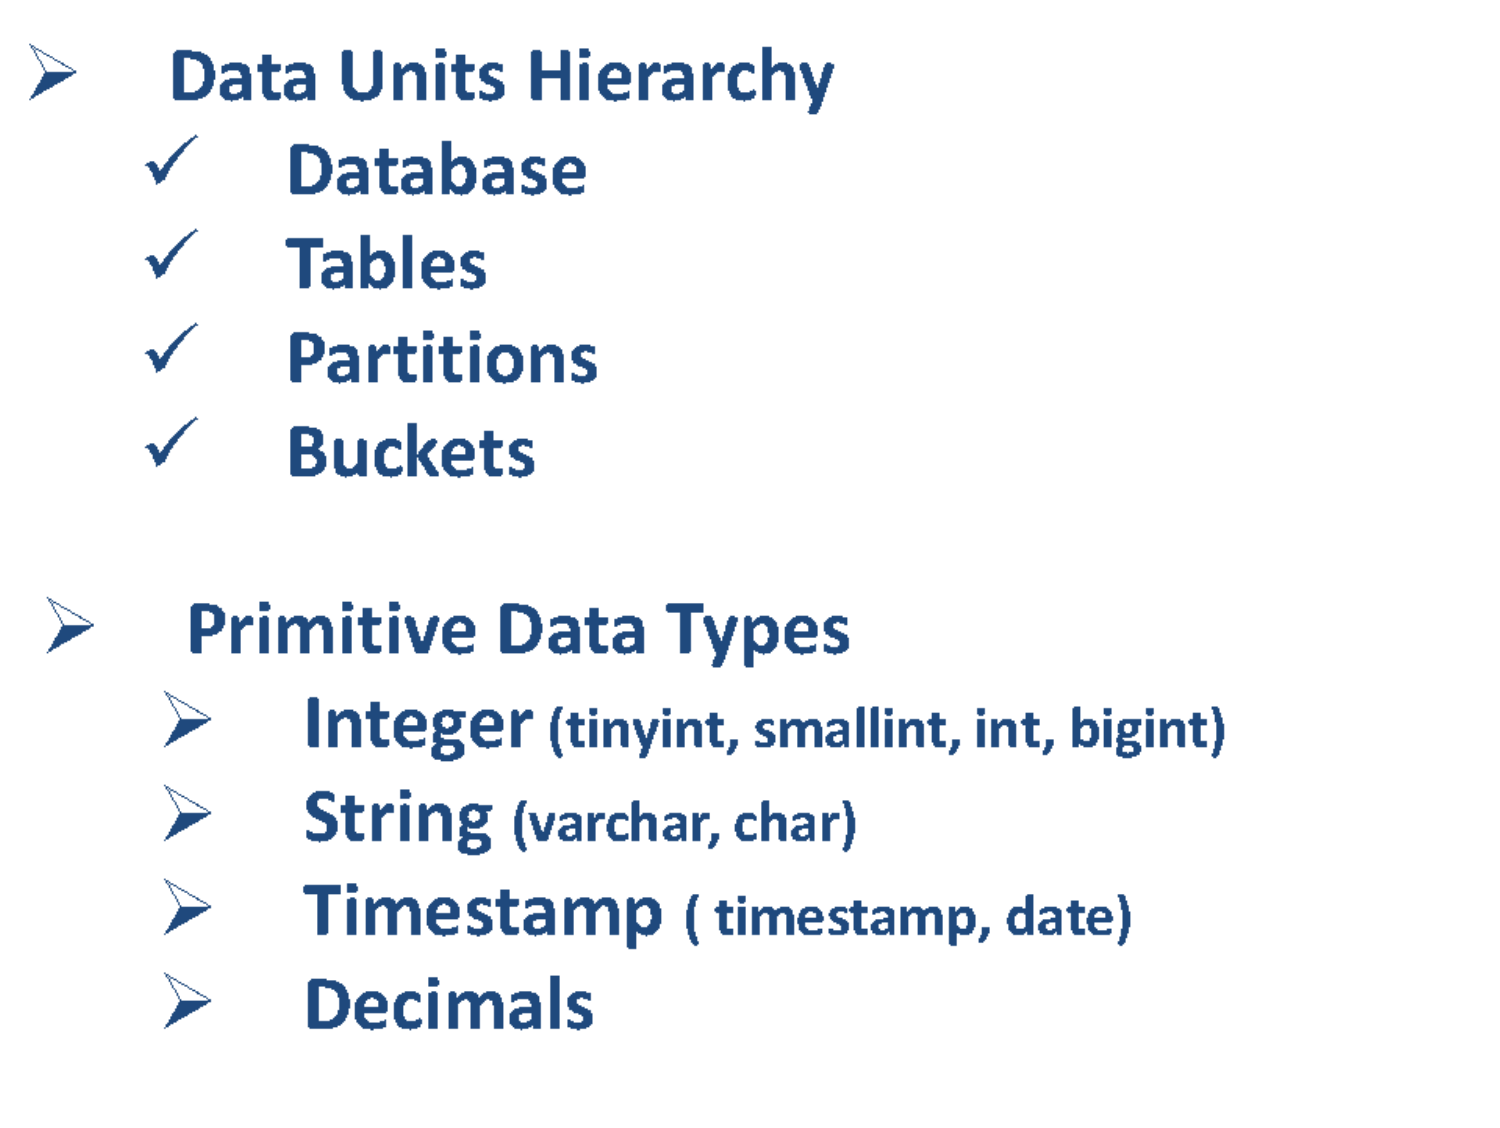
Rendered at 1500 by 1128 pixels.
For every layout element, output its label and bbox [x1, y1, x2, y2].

picture [8, 566, 1276, 1087]
picture [3, 0, 886, 544]
